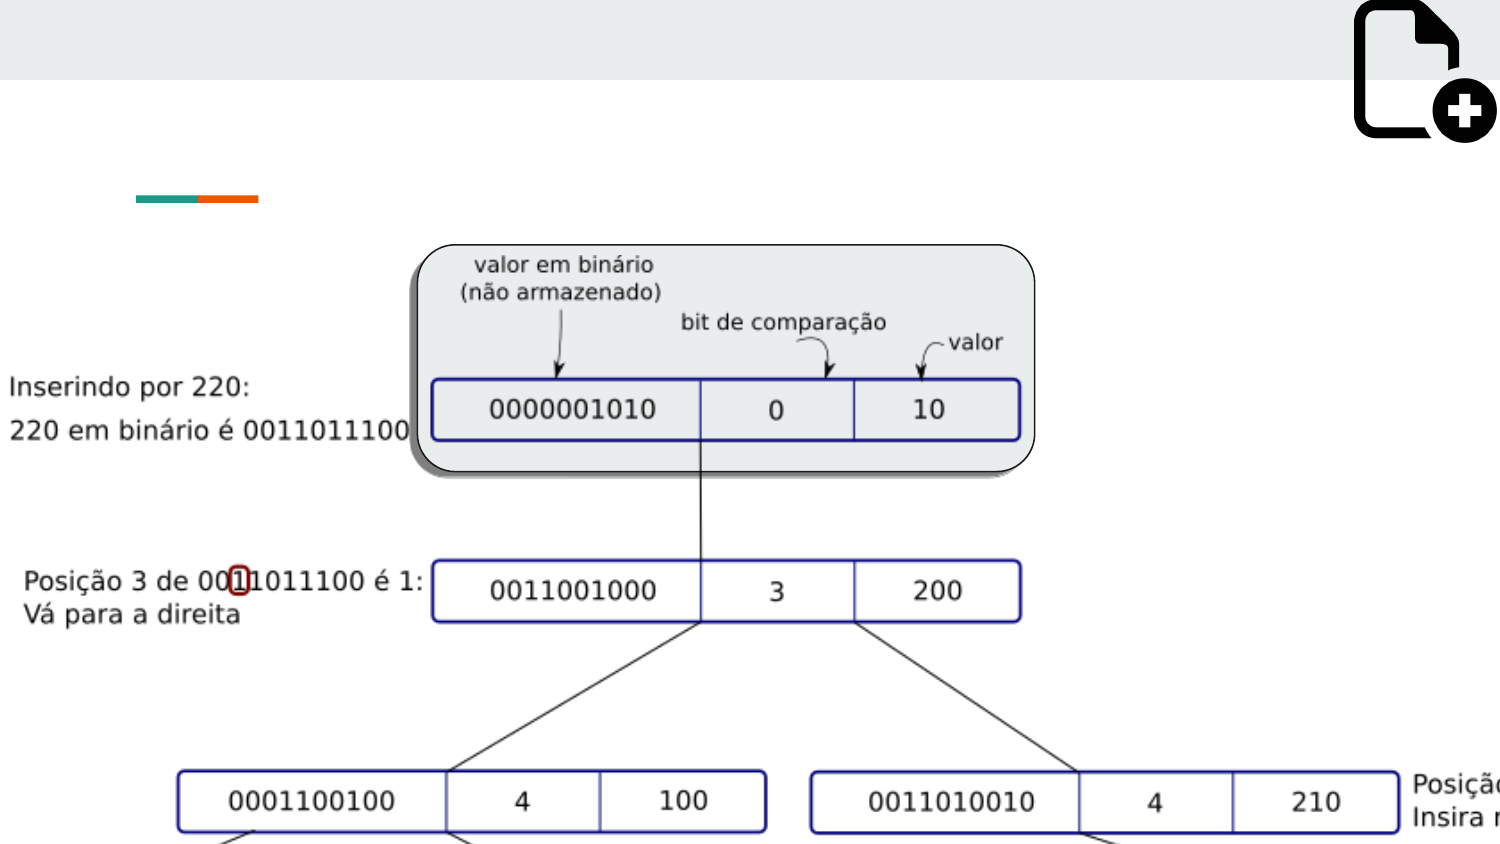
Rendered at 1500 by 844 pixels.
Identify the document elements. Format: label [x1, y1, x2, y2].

text_box [429, 244, 1023, 255]
picture [1354, 0, 1500, 146]
picture [0, 255, 1500, 844]
